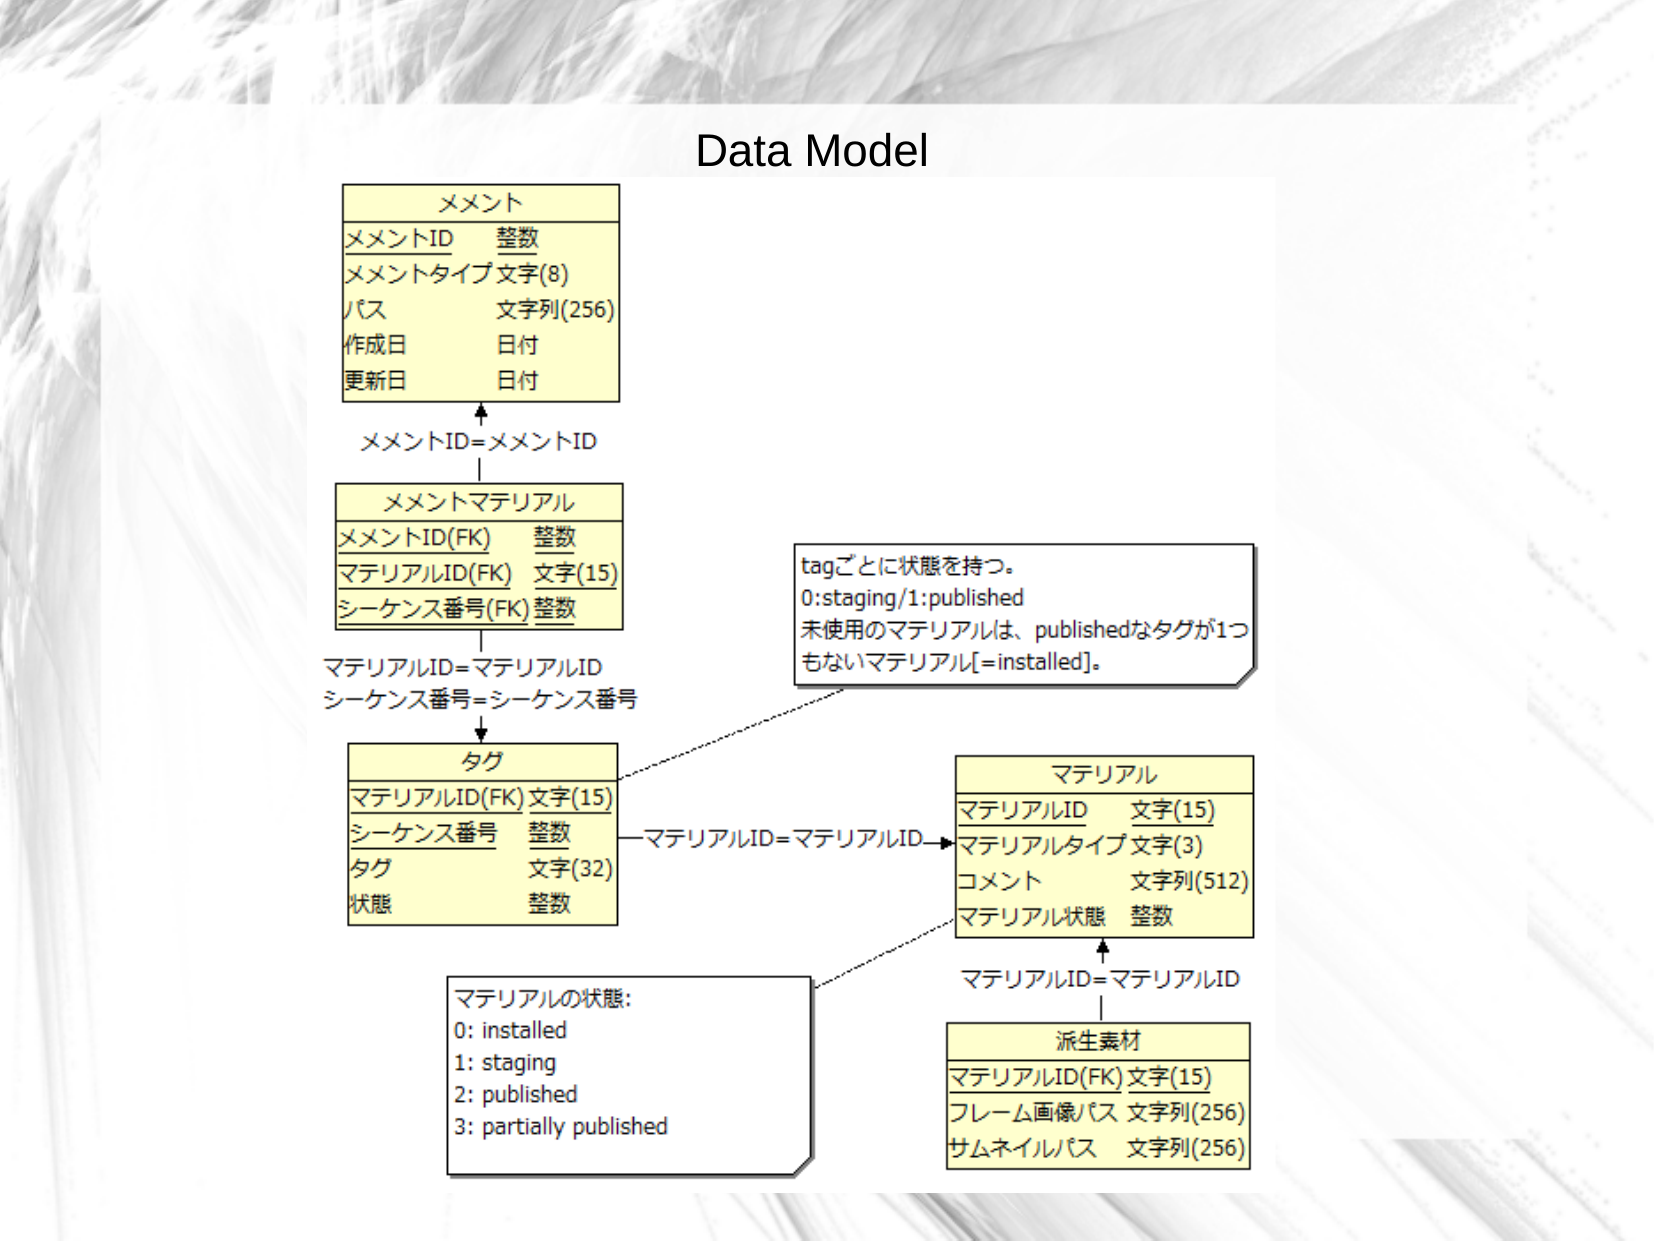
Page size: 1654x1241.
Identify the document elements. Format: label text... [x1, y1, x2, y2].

title Data Model [118, 112, 1506, 189]
picture [0, 0, 1654, 1241]
